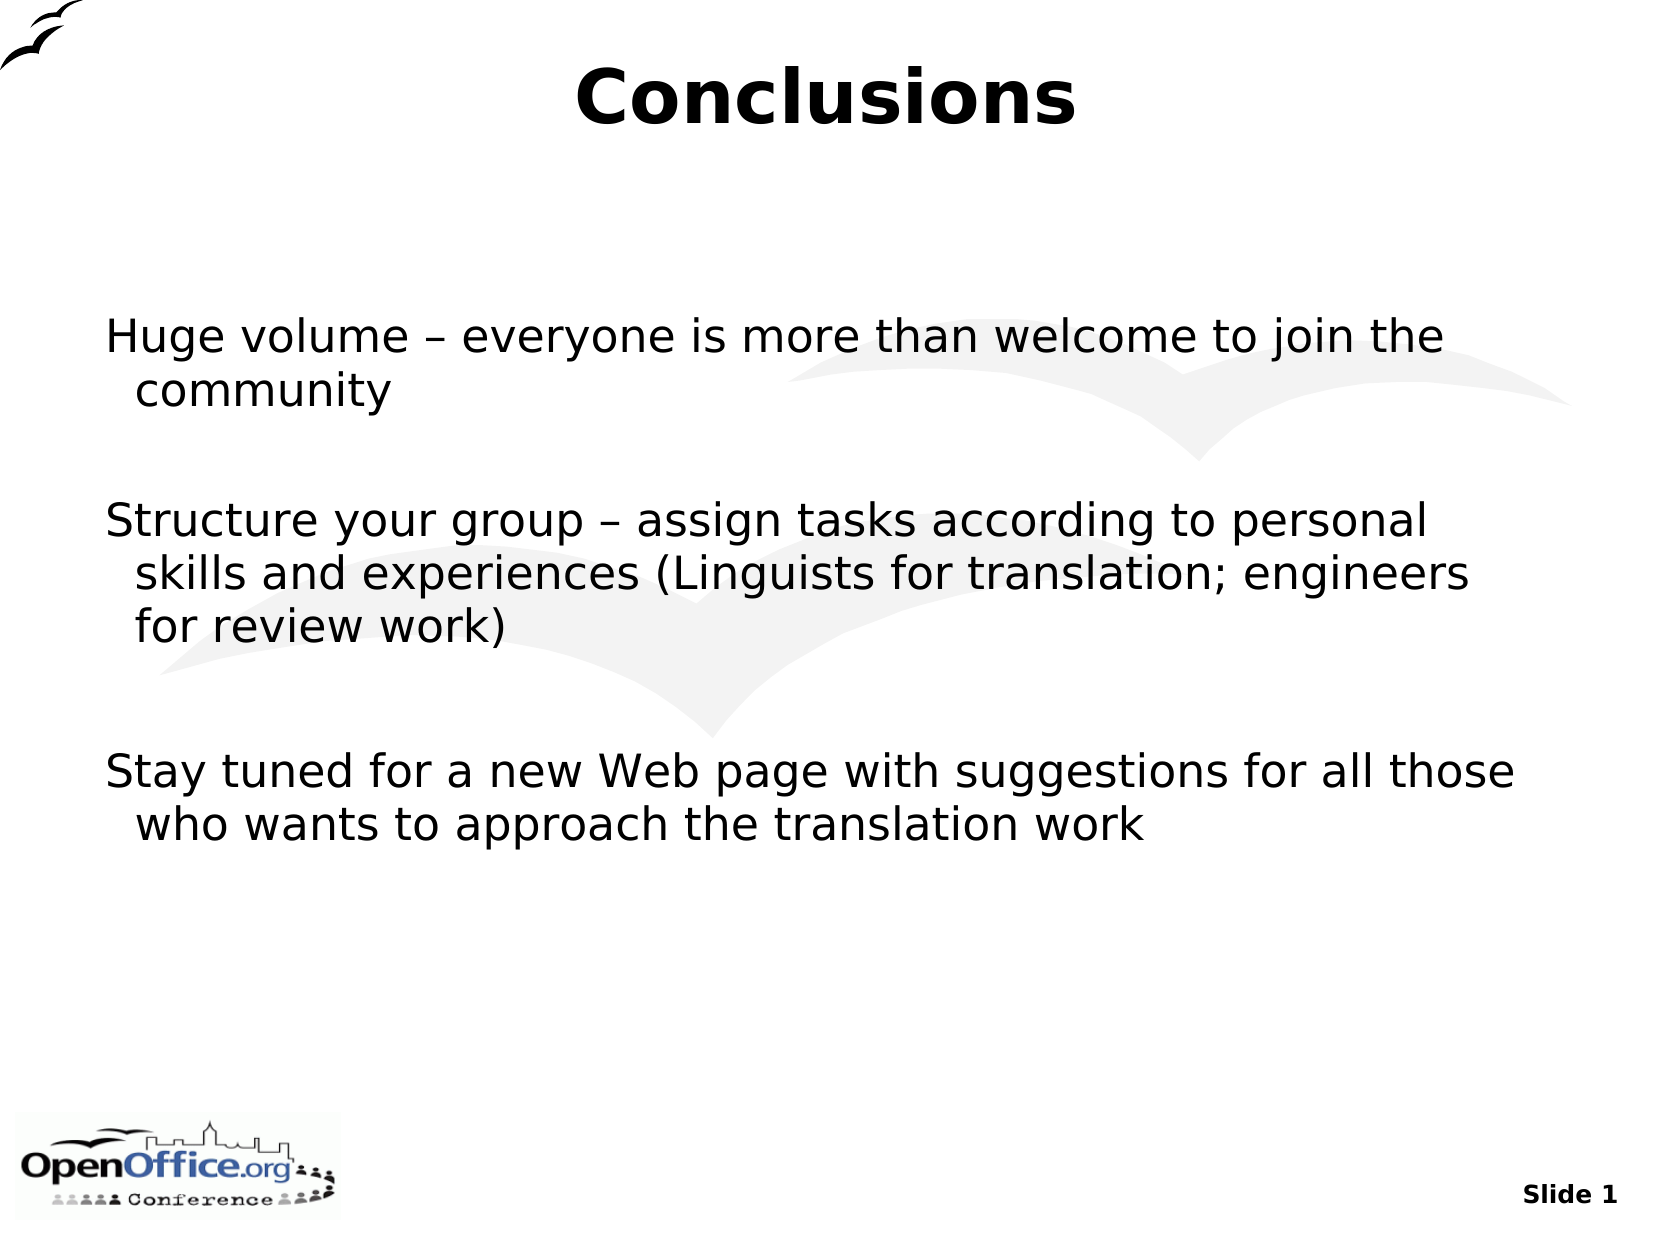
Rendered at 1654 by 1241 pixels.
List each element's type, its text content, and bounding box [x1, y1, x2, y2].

title Conclusions [0, 0, 1654, 196]
list Huge volume – everyone is more than welcome to join the community Structure your group – assign tasks according to personal skills and experiences (Linguists for translation; engineers for review work) Stay tuned for a new Web page with suggestions for all those who wants to approach the translation work [105, 310, 1531, 1057]
picture [15, 1112, 341, 1220]
